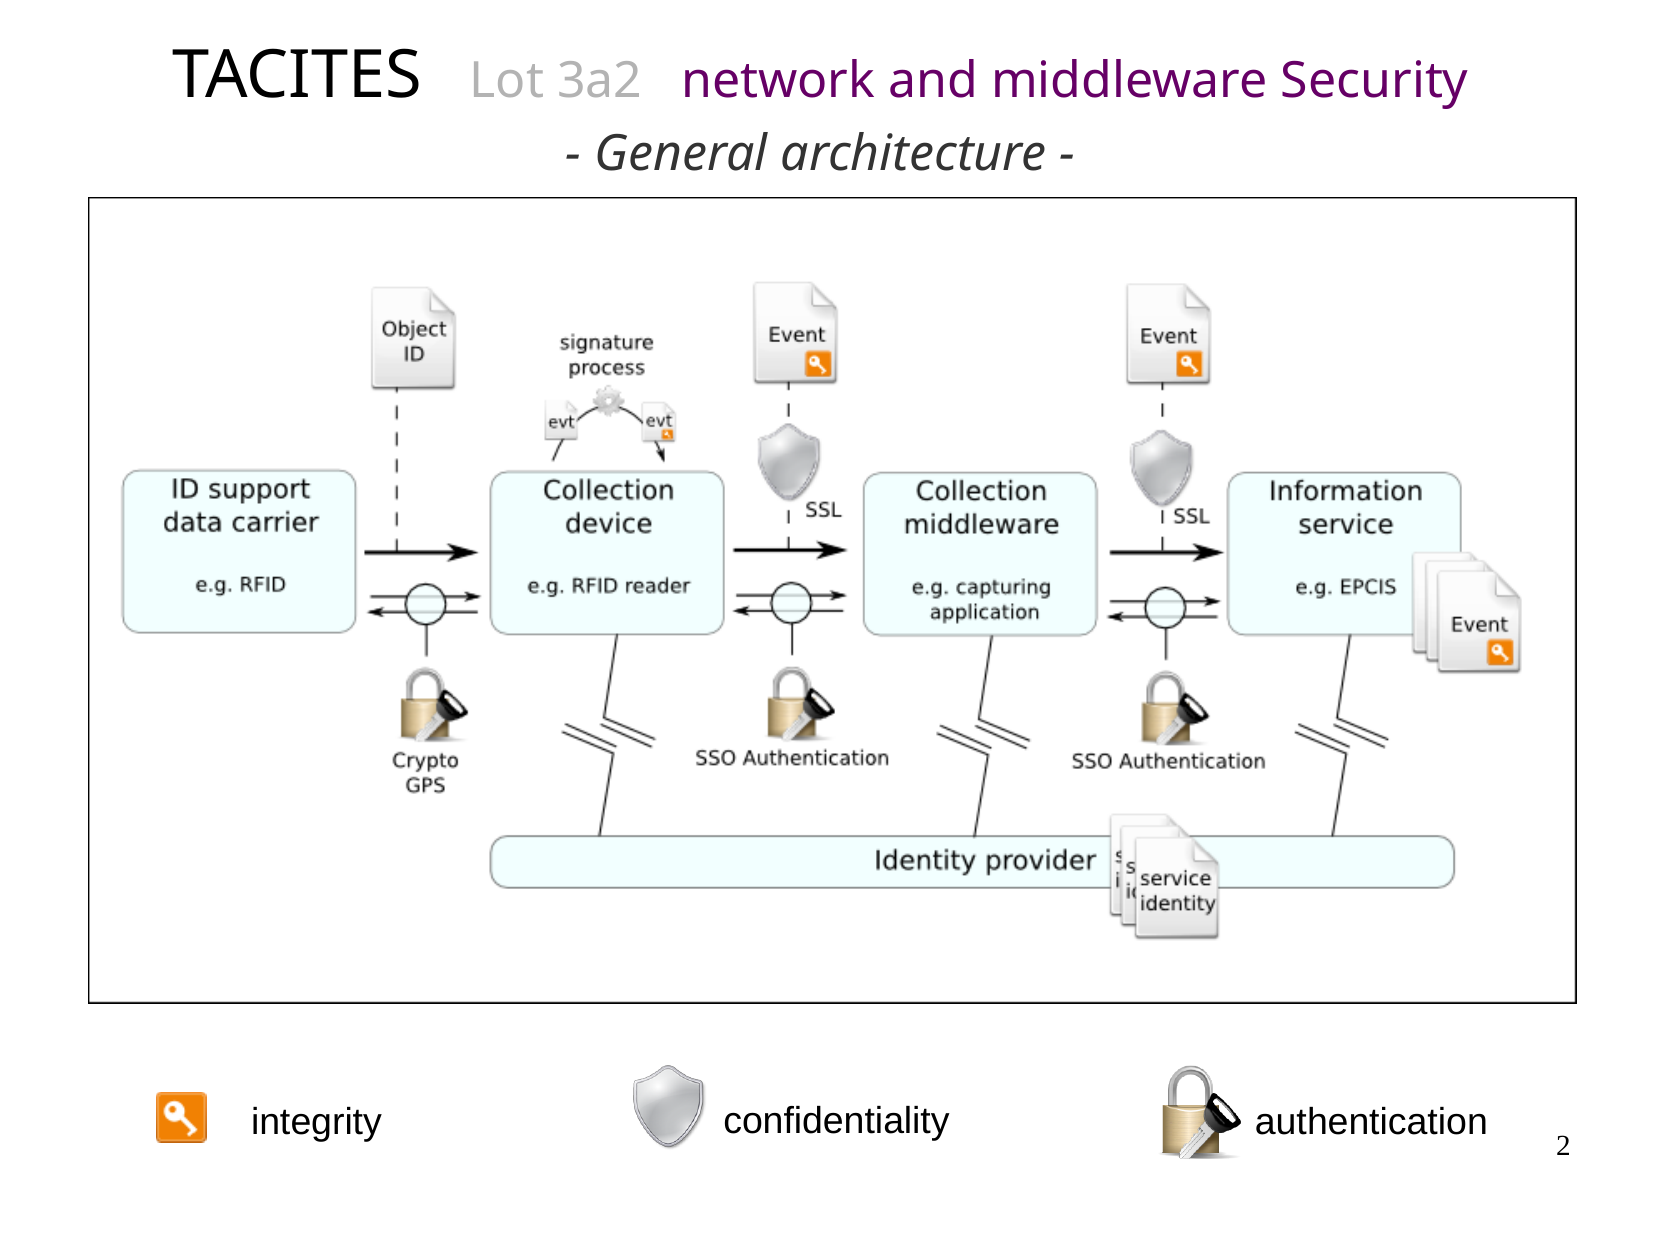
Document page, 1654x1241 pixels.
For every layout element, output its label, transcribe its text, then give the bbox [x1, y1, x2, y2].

picture [620, 1062, 716, 1152]
picture [88, 197, 1577, 1004]
text_box authentication [1240, 1093, 1654, 1152]
text_box confidentiality [708, 1092, 1034, 1151]
picture [1151, 1062, 1241, 1159]
text_box integrity [236, 1093, 562, 1152]
picture [156, 1092, 207, 1143]
title TACITES Lot 3a2 network and middleware Security - General architecture - [76, 0, 1565, 212]
